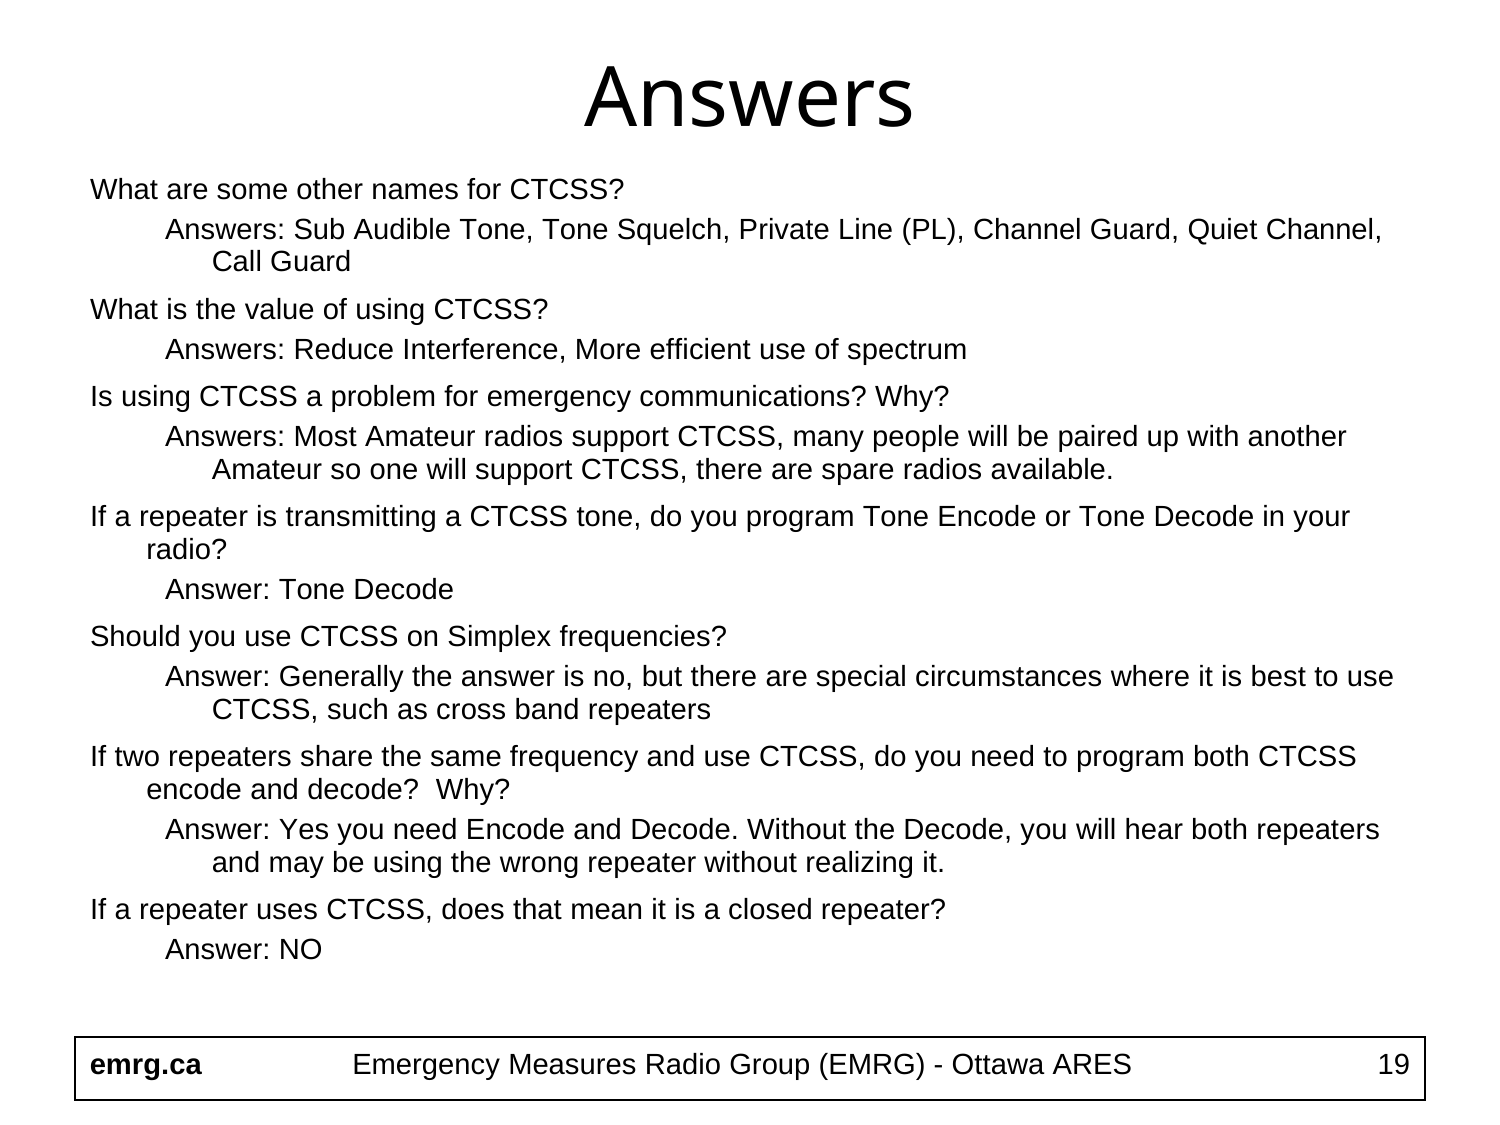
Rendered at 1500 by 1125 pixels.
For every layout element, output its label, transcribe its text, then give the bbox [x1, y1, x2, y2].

list What are some other names for CTCSS? Answers: Sub Audible Tone, Tone Squelch, Private Line (PL), Channel Guard, Quiet Channel, Call Guard What is the value of using CTCSS? Answers: Reduce Interference, More efficient use of spectrum Is using CTCSS a problem for emergency communications? Why? Answers: Most Amateur radios support CTCSS, many people will be paired up with another Amateur so one will support CTCSS, there are spare radios available. If a repeater is transmitting a CTCSS tone, do you program Tone Encode or Tone Decode in your radio? Answer: Tone Decode Should you use CTCSS on Simplex frequencies? Answer: Generally the answer is no, but there are special circumstances where it is best to use CTCSS, such as cross band repeaters If two repeaters share the same frequency and use CTCSS, do you need to program both CTCSS encode and decode? Why? Answer: Yes you need Encode and Decode. Without the Decode, you will hear both repeaters and may be using the wrong repeater without realizing it. If a repeater uses CTCSS, does that mean it is a closed repeater? Answer: NO [75, 165, 1426, 1038]
title Answers [75, 0, 1426, 165]
text_box <number> [1246, 1037, 1426, 1103]
text_box Emergency Measures Radio Group (EMRG) - Ottawa ARES [247, 1037, 1238, 1103]
